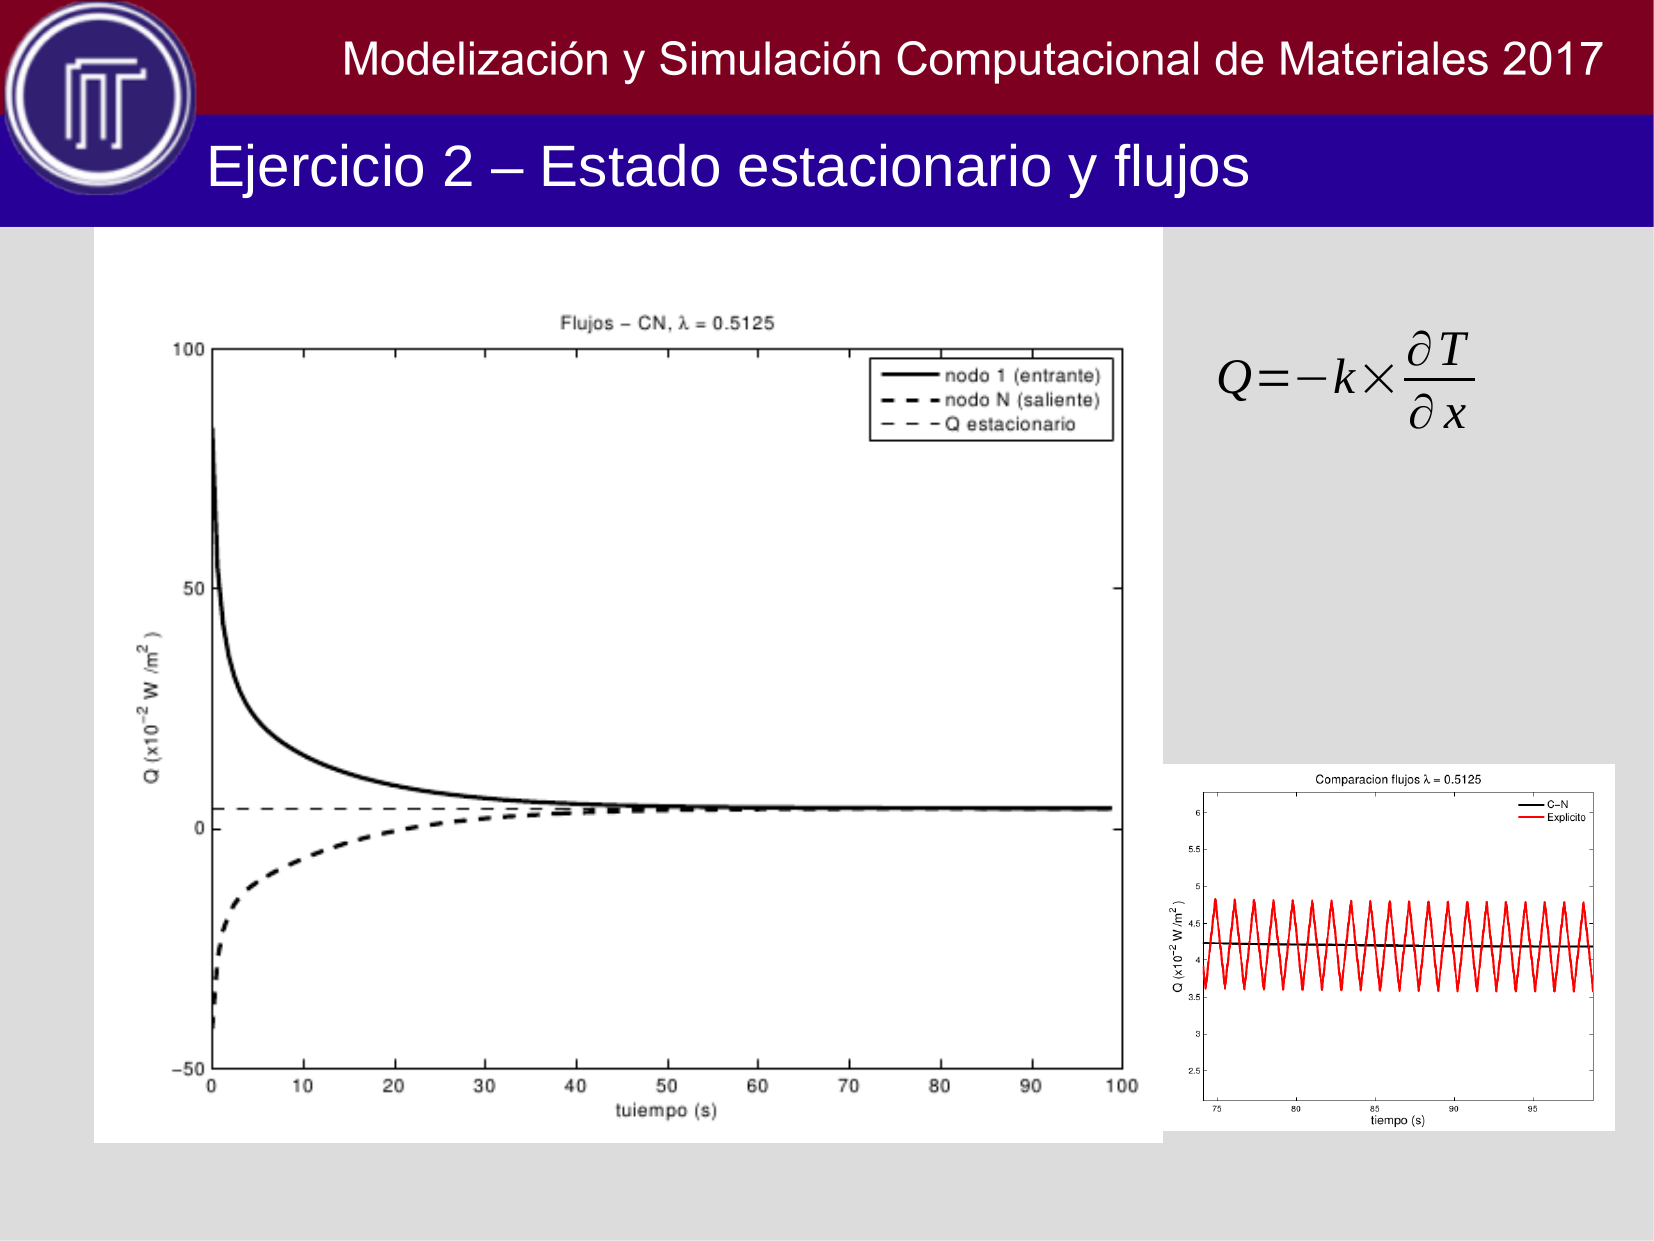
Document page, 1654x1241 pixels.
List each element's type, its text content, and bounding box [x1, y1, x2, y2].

chart [1209, 320, 1483, 439]
picture [0, 0, 1654, 1241]
text_box Ejercicio 2 – Estado estacionario y flujos [191, 126, 1392, 207]
